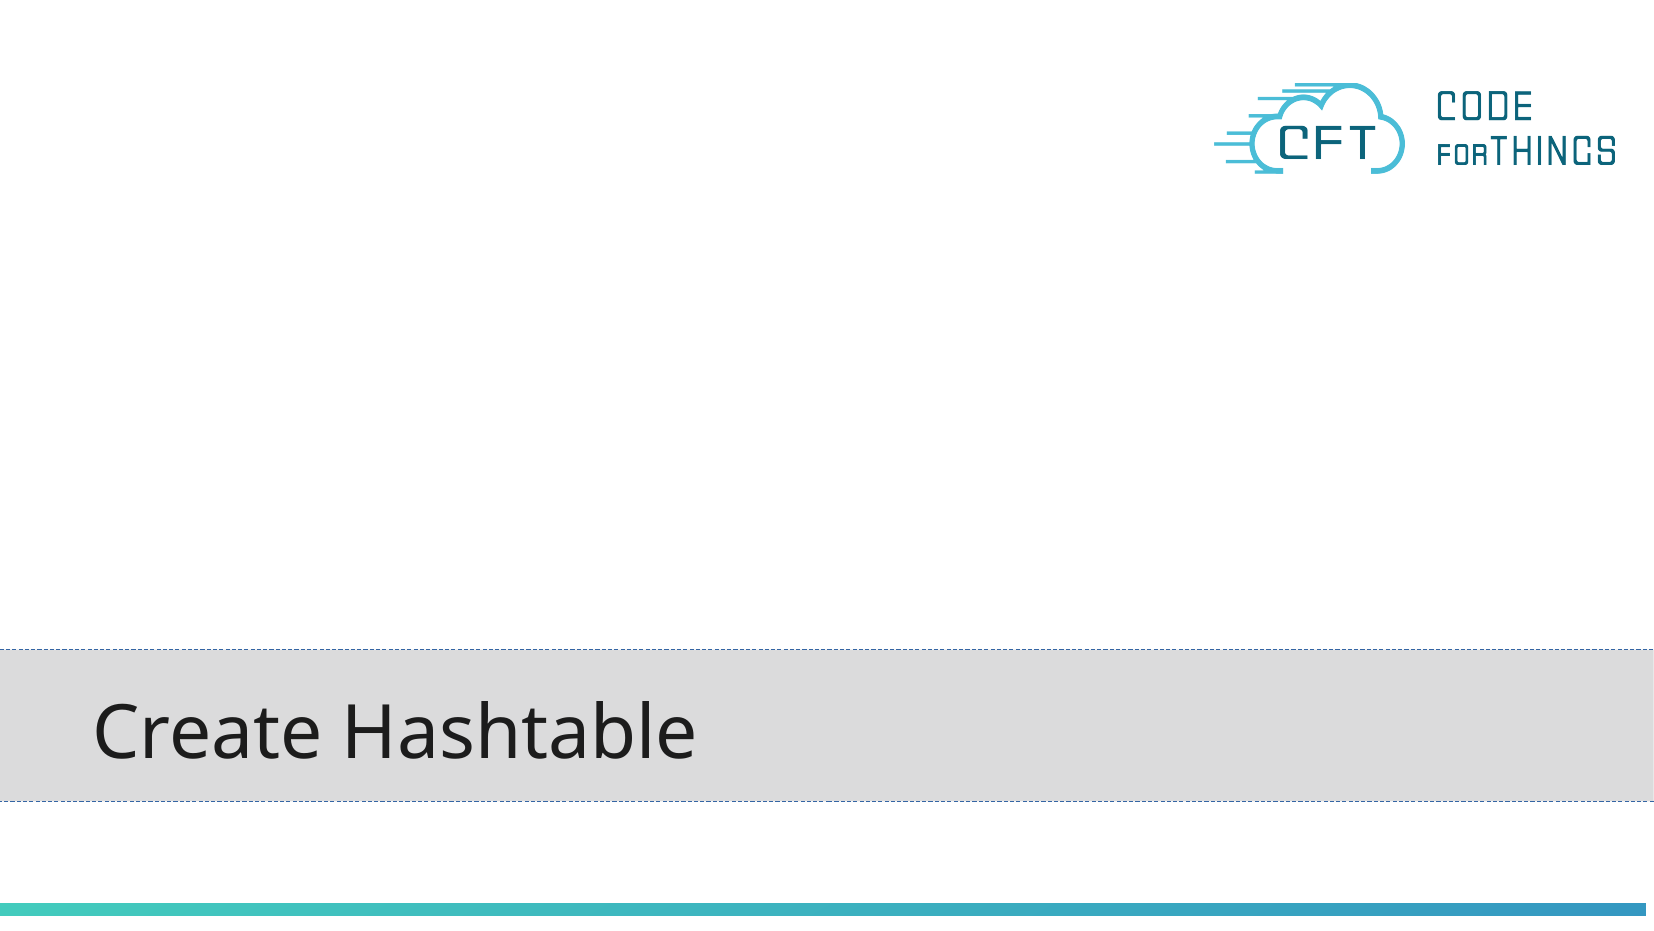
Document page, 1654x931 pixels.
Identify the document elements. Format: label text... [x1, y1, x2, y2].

picture [1214, 83, 1615, 174]
title Create Hashtable [53, 651, 1542, 807]
